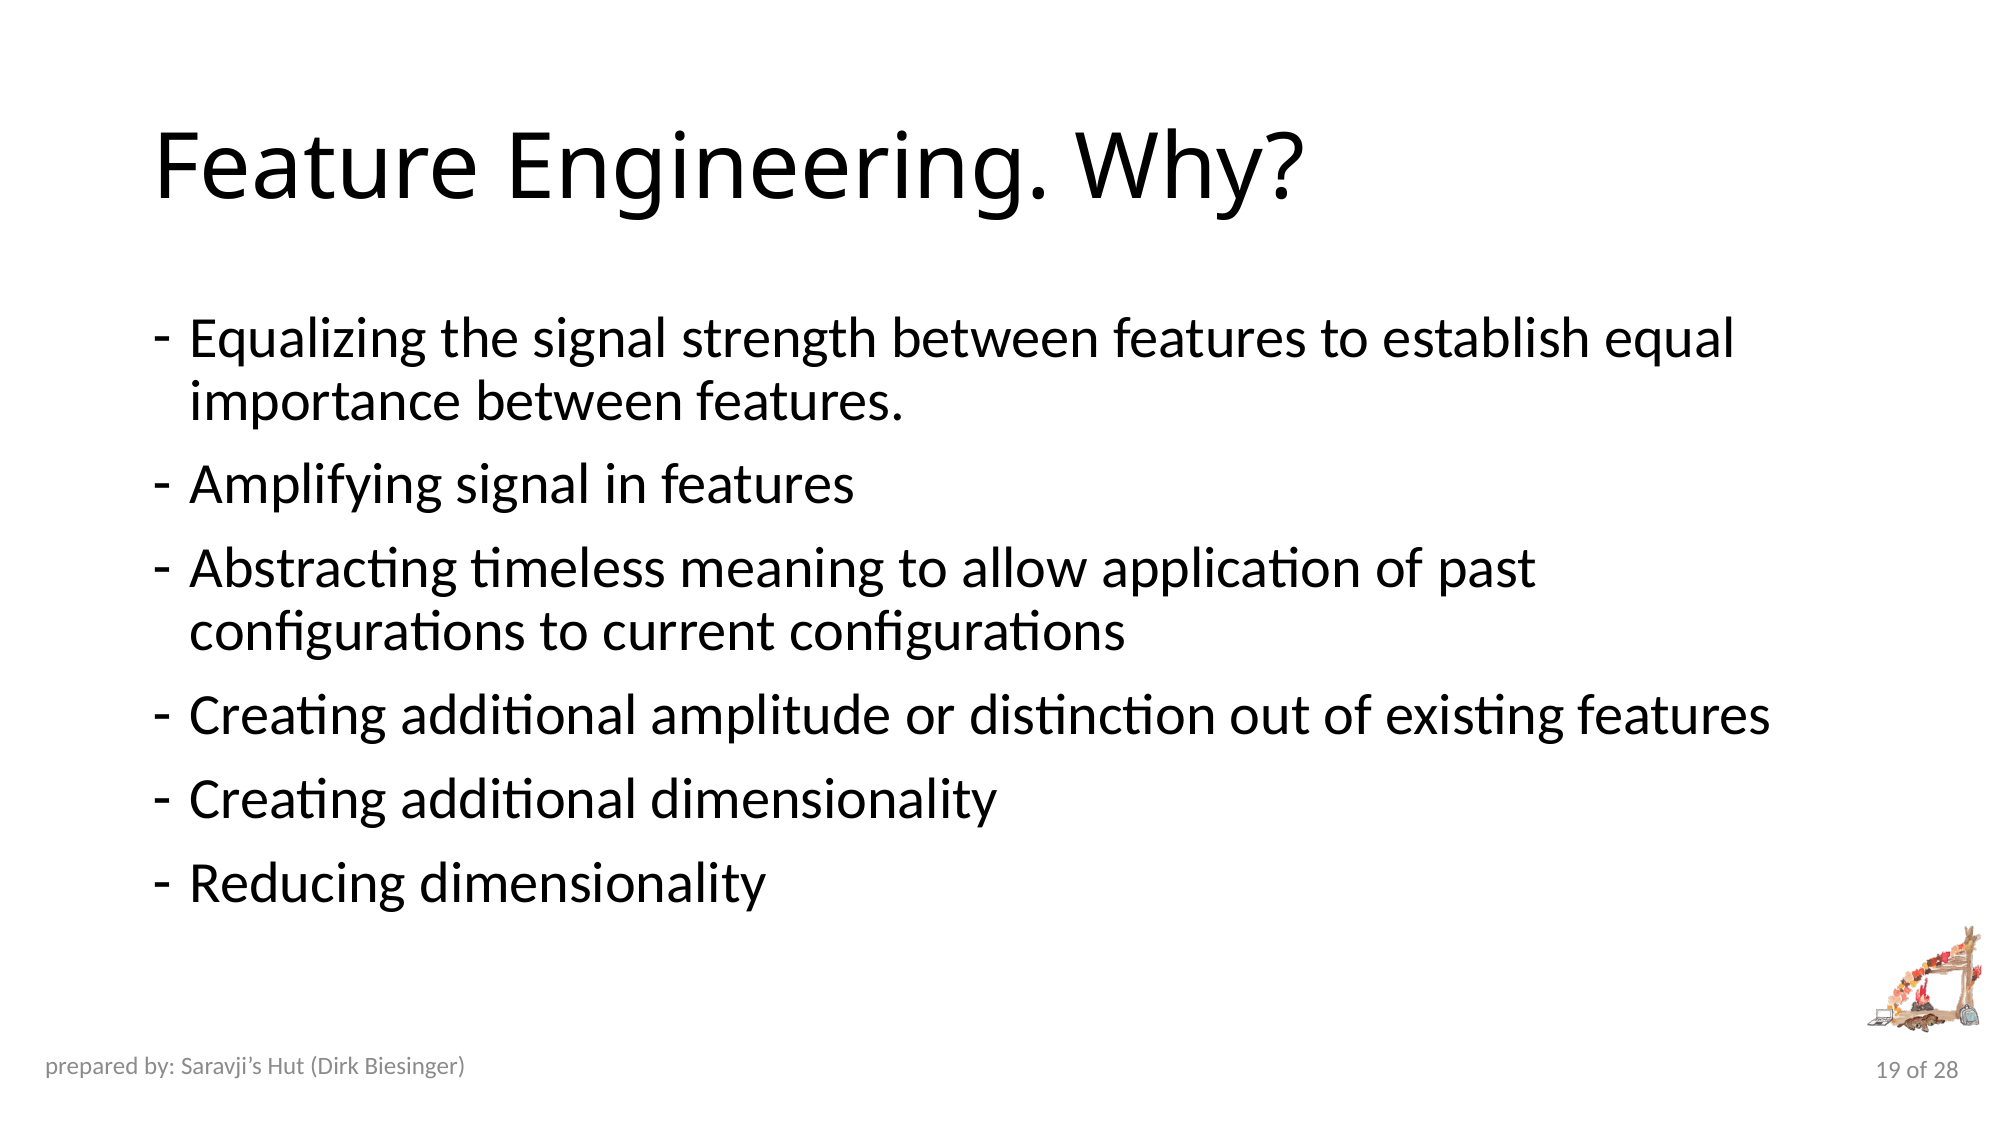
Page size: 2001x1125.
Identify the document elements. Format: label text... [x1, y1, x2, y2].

title Feature Engineering. Why? [137, 59, 1863, 278]
list Equalizing the signal strength between features to establish equal importance between features. Amplifying signal in features Abstracting timeless meaning to allow application of past configurations to current configurations Creating additional amplitude or distinction out of existing features Creating additional dimensionality Reducing dimensionality [137, 299, 1863, 1014]
picture [1853, 908, 1996, 1050]
